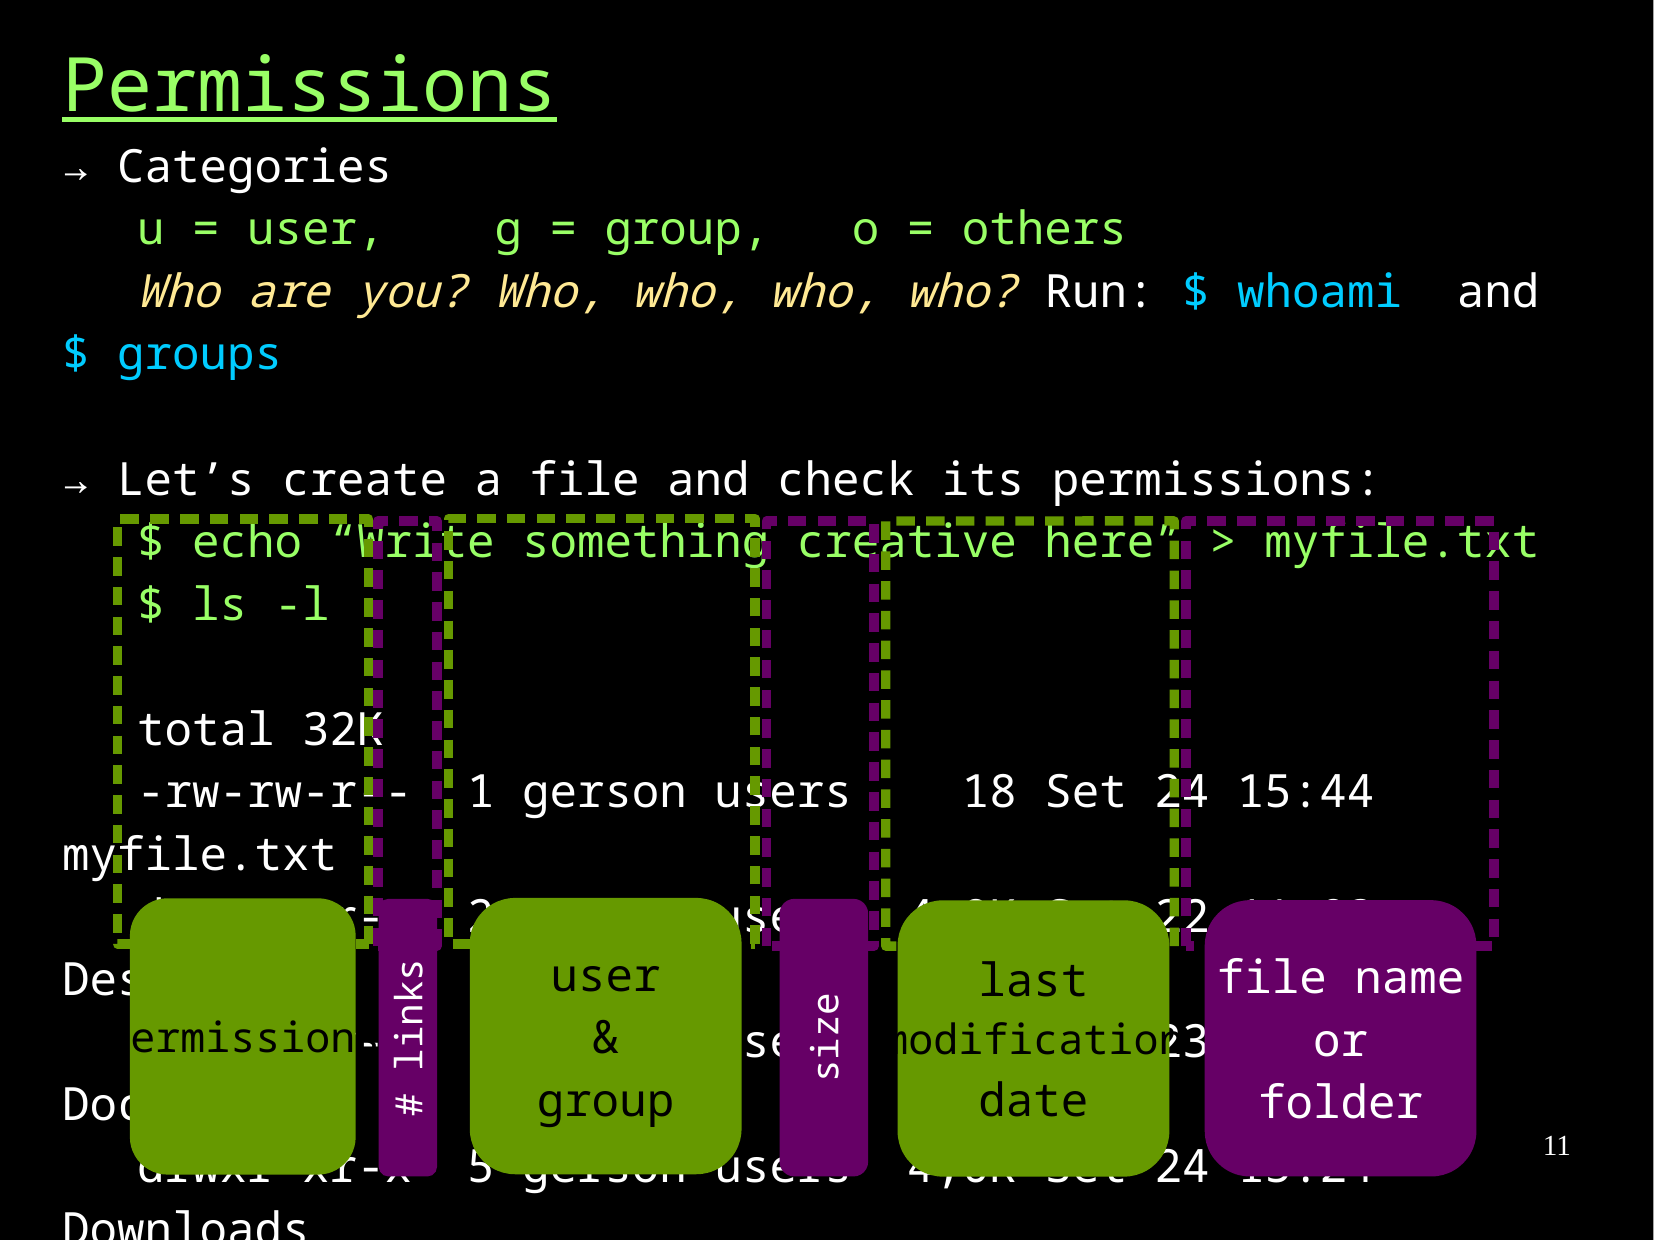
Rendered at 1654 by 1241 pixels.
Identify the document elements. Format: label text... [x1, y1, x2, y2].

text_box Permissions → Categories u = user, g = group, o = others Who are you? Who, who, who, who? Run: $ whoami and $ groups → Let’s create a file and check its permissions: $ echo “Write something creative here” > myfile.txt $ ls -l total 32K -rw-rw-r-- 1 gerson users 18 Set 24 15:44 myfile.txt drwxr-xr-x 2 gerson users 4,0K Set 22 11:03 Desktop drwxr-xr-x 5 gerson users 4,0K Set 23 18:59 Documents drwxr-xr-x 5 gerson users 4,0K Set 24 15:24 Downloads drwx------ 35 gerson users 4,0K Set 22 09:02 Dropbox drwxr-xr-x 8 gerson users 4,0K Set 9 07:57 public_html drwx------ 16 gerson users 4,0K Jul 21 22:25 Sync drwxrwxr-x 4 gerson users 4,0K Set 21 20:45 tmp [47, 23, 1607, 1018]
text_box last modification date [897, 900, 1170, 1177]
text_box file name or folder [1204, 900, 1477, 1177]
text_box # links [378, 898, 438, 1177]
text_box size [779, 898, 869, 1177]
text_box user & group [469, 897, 742, 1175]
text_box permissions [129, 898, 356, 1175]
